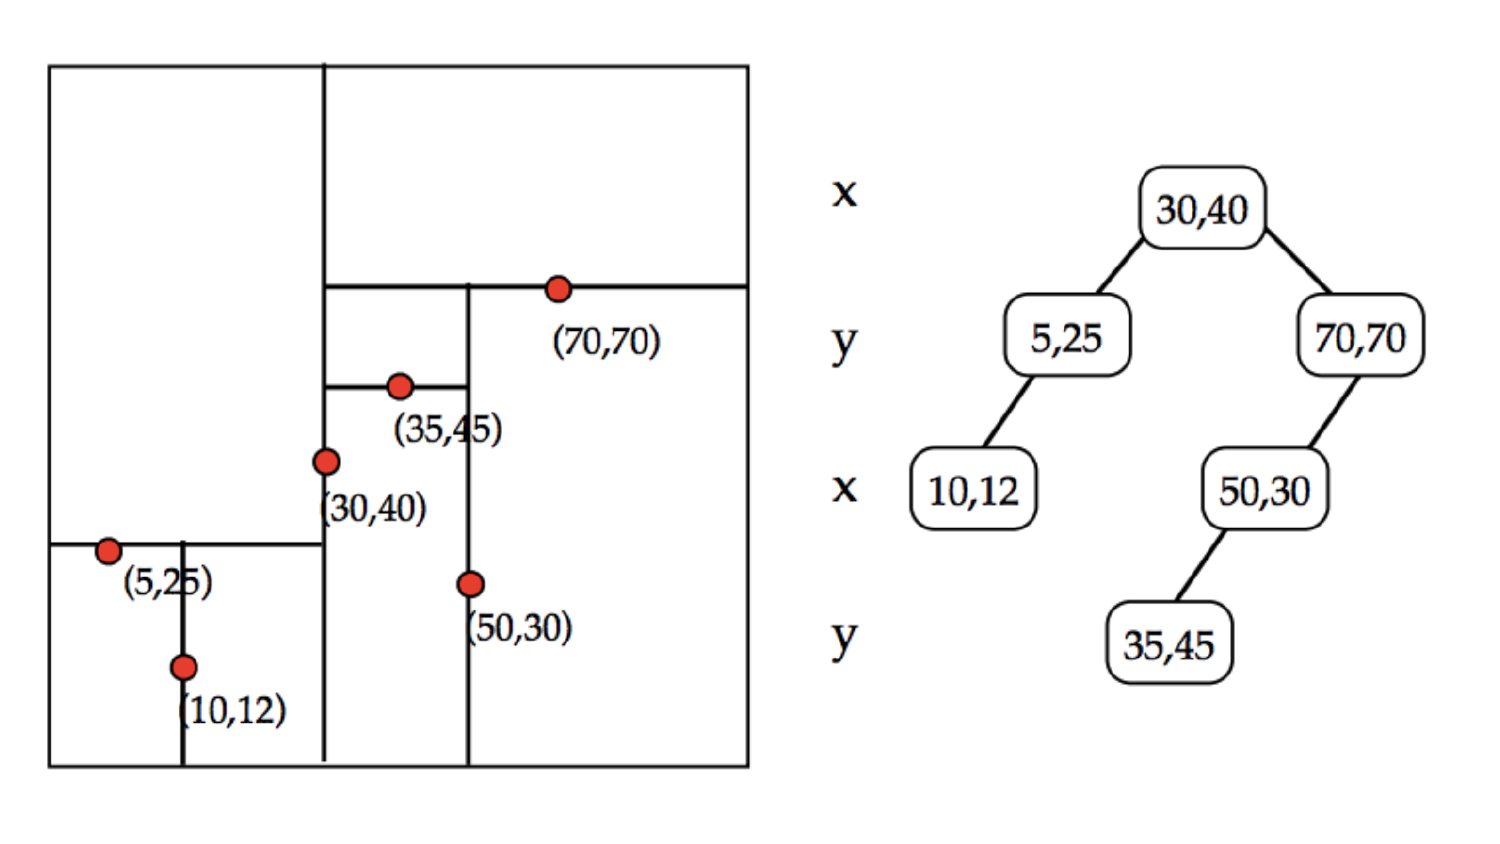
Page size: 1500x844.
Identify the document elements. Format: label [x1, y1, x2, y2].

picture [35, 54, 1434, 789]
